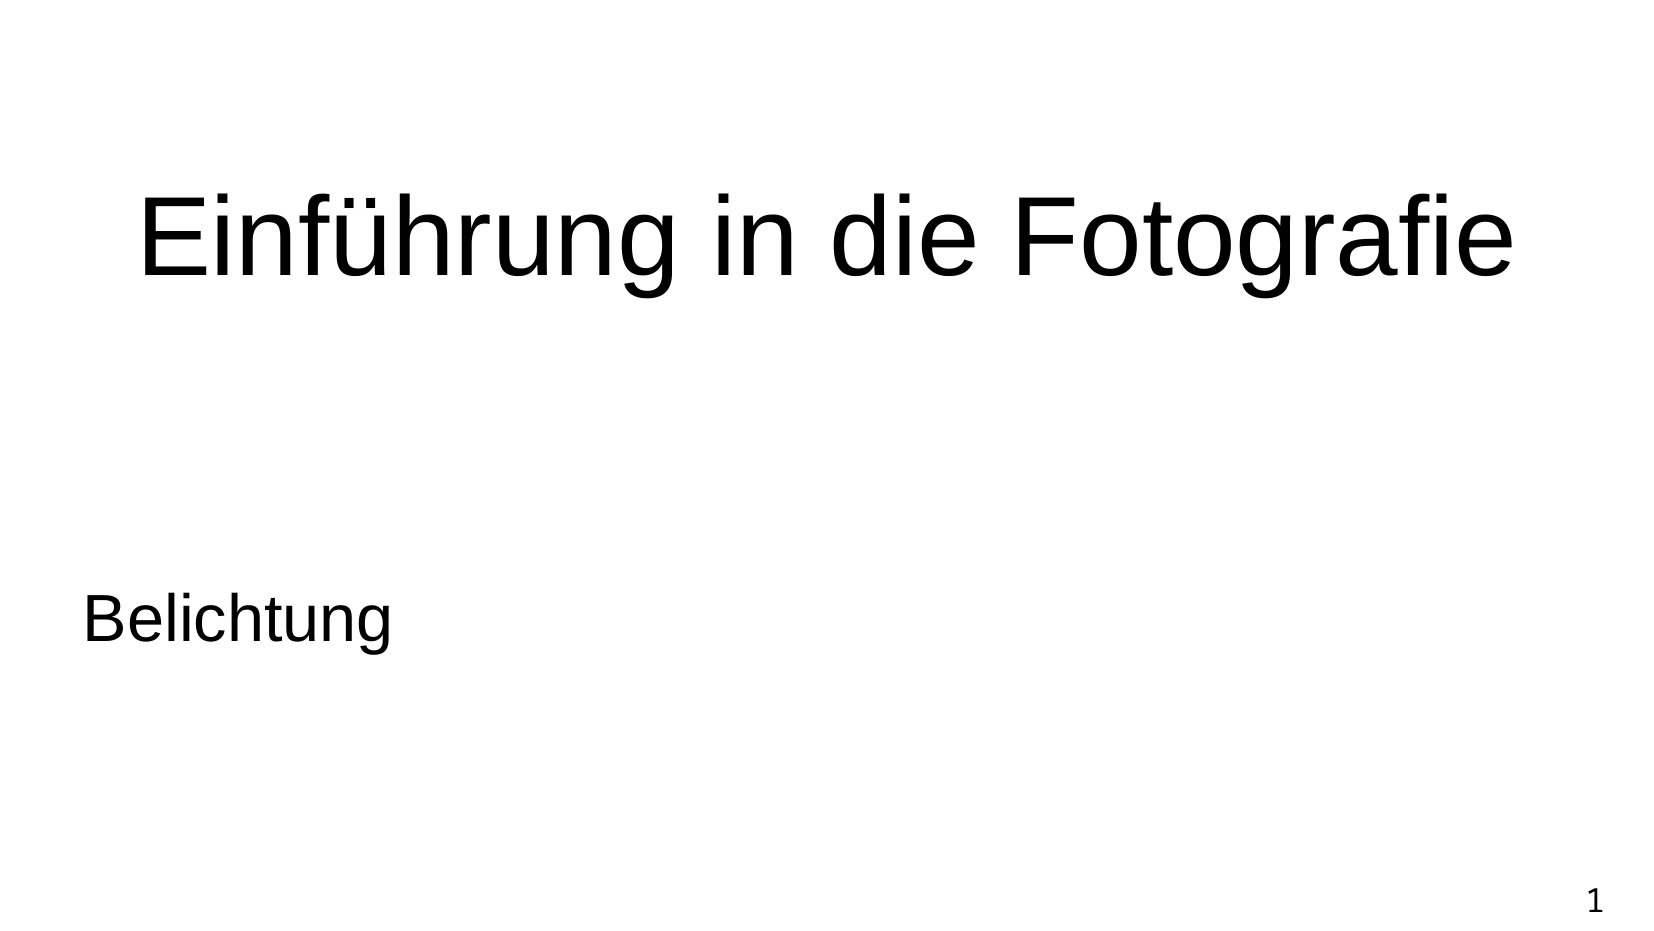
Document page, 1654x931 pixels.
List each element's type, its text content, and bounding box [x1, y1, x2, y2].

title Einführung in die Fotografie [82, 37, 1571, 436]
subtitle Belichtung [82, 480, 1571, 758]
